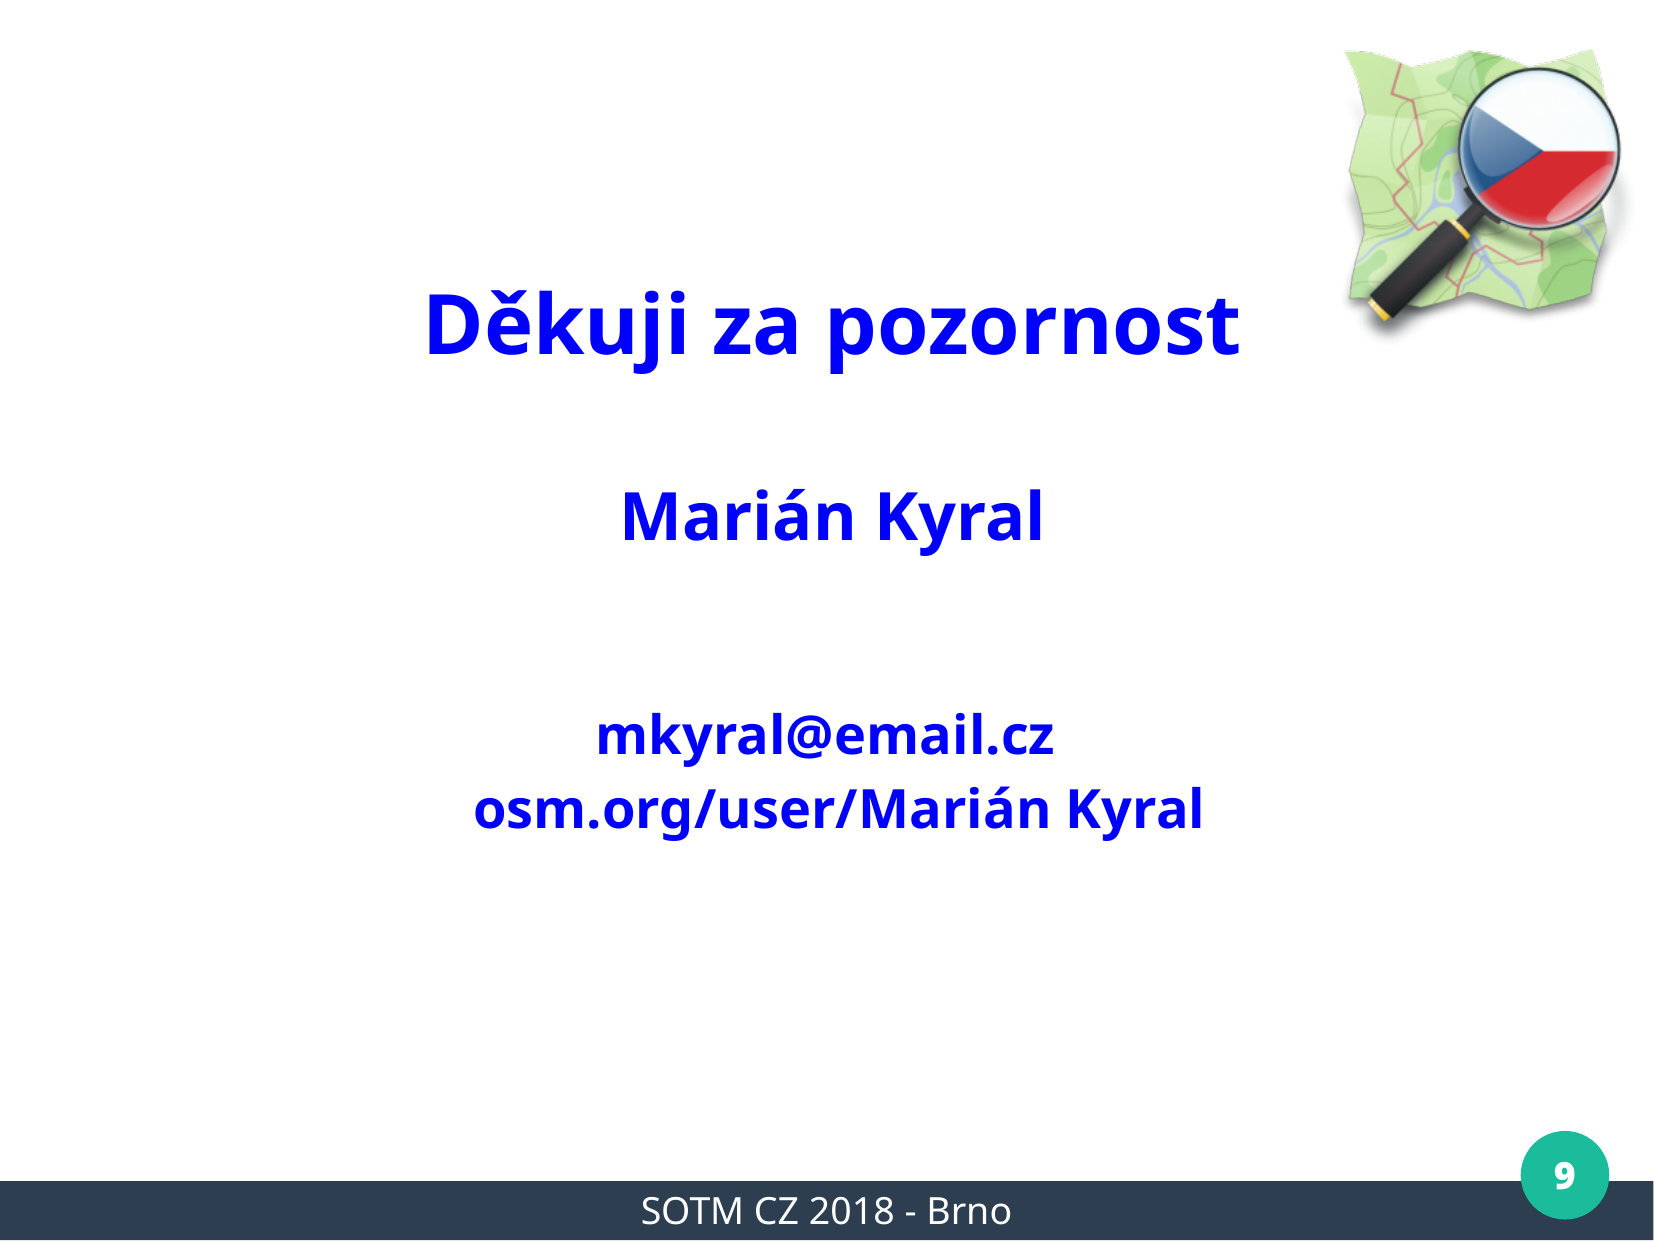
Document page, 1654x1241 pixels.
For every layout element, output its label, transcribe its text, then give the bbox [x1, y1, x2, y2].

picture [1607, 49, 1635, 350]
subtitle Děkuji za pozornost Marián Kyral mkyral@email.cz osm.org/user/Marián Kyral [59, 49, 1607, 1134]
